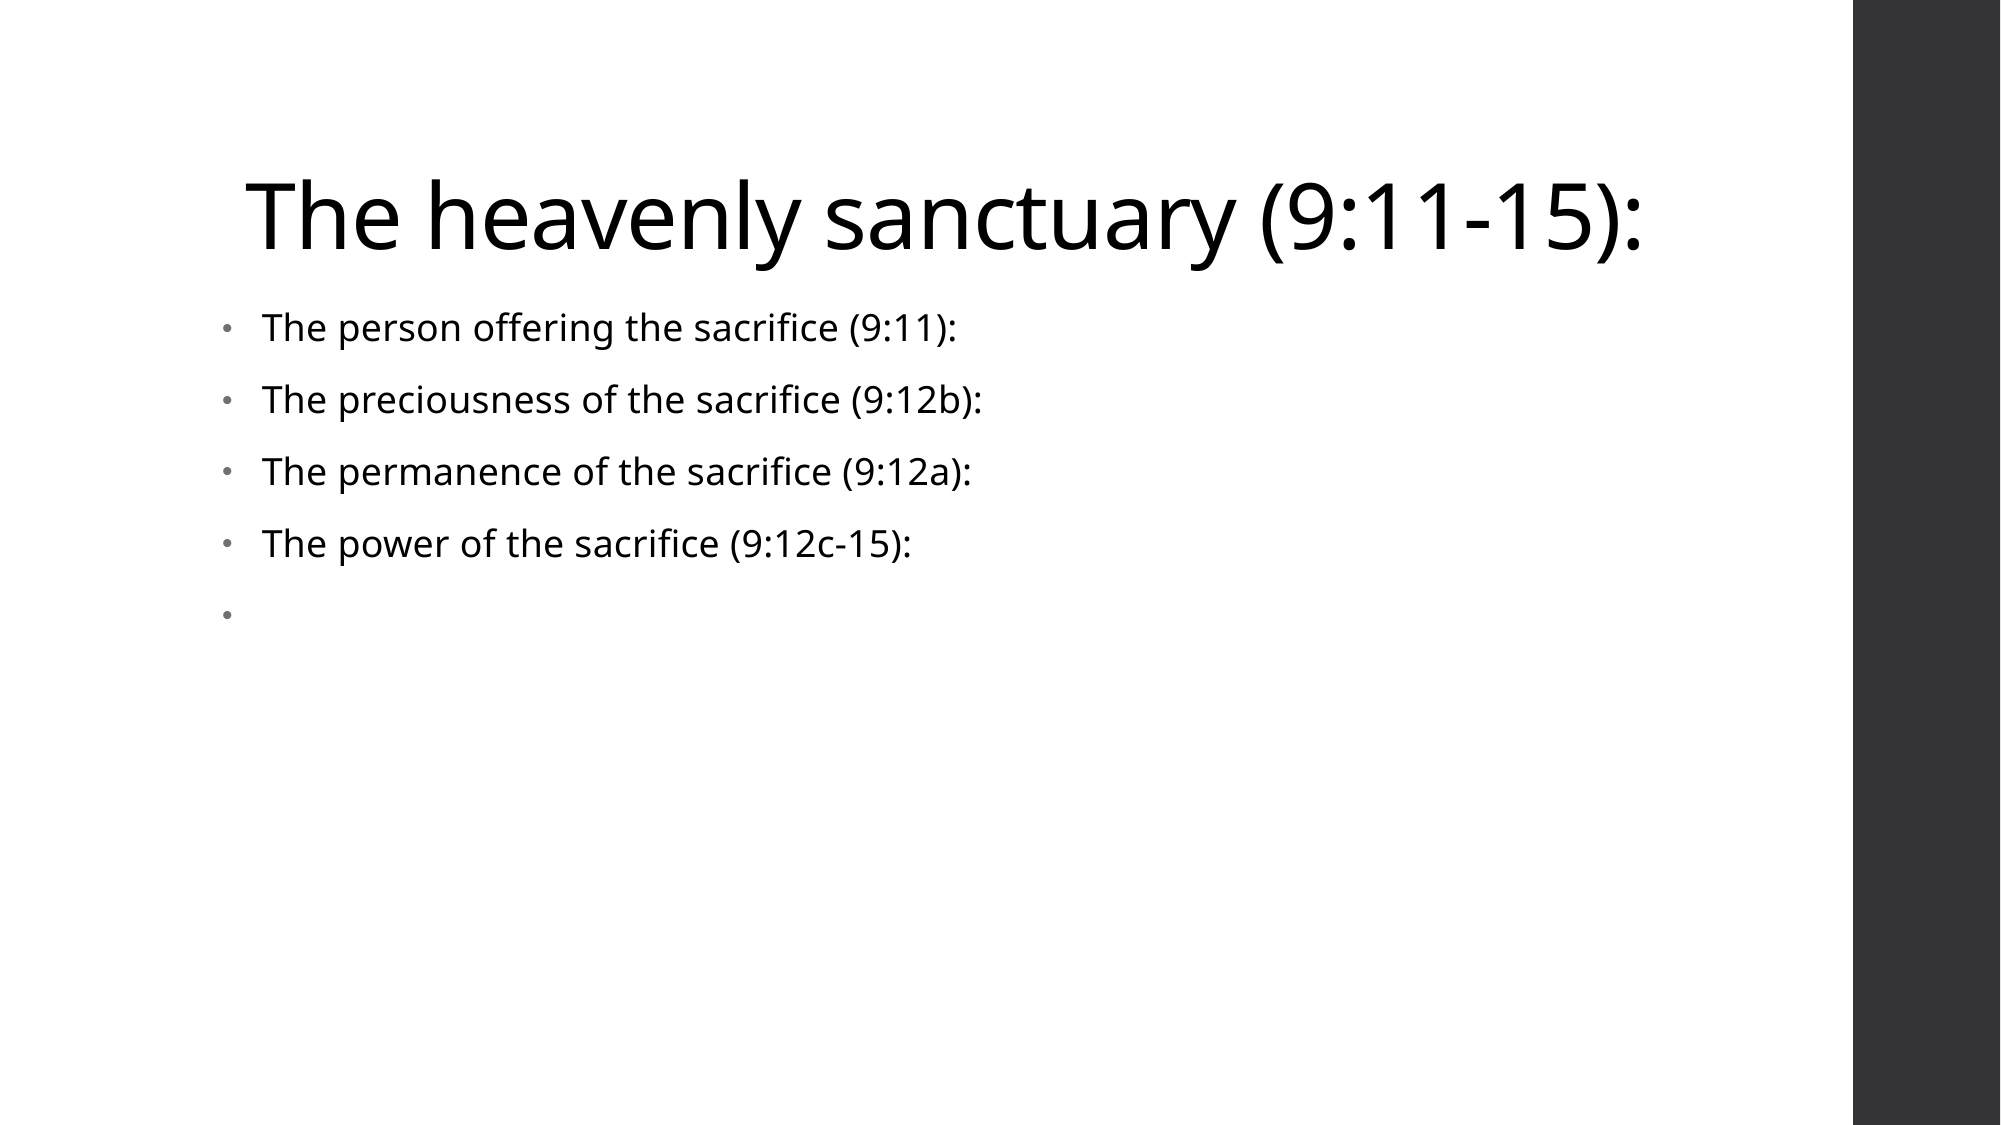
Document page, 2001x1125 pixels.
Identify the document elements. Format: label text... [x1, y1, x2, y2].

list The person offering the sacrifice (9:11): The preciousness of the sacrifice (9:12b): The permanence of the sacrifice (9:12a): The power of the sacrifice (9:12c-15): [206, 299, 1617, 1014]
title The heavenly sanctuary (9:11-15): [206, 60, 1797, 278]
